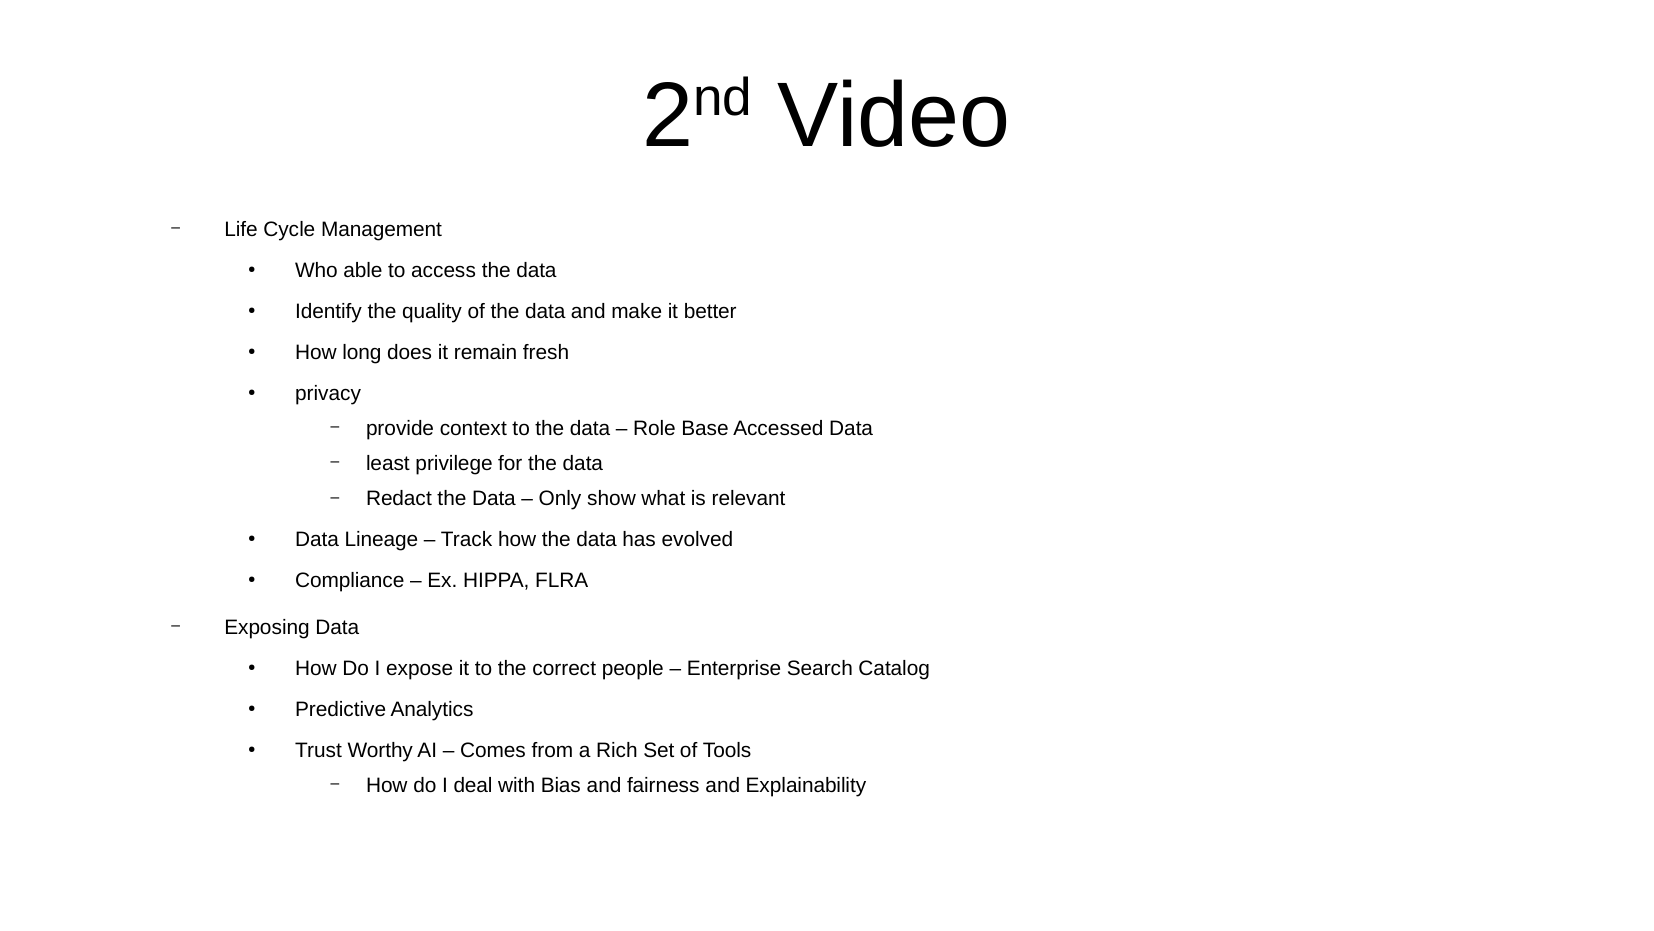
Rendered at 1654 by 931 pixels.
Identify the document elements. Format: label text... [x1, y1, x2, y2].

title 2nd Video [82, 37, 1571, 193]
list Life Cycle Management Who able to access the data Identify the quality of the data and make it better How long does it remain fresh privacy provide context to the data – Role Base Accessed Data least privilege for the data Redact the Data – Only show what is relevant Data Lineage – Track how the data has evolved Compliance – Ex. HIPPA, FLRA Exposing Data How Do I expose it to the correct people – Enterprise Search Catalog Predictive Analytics Trust Worthy AI – Comes from a Rich Set of Tools How do I deal with Bias and fairness and Explainability [82, 217, 1613, 901]
